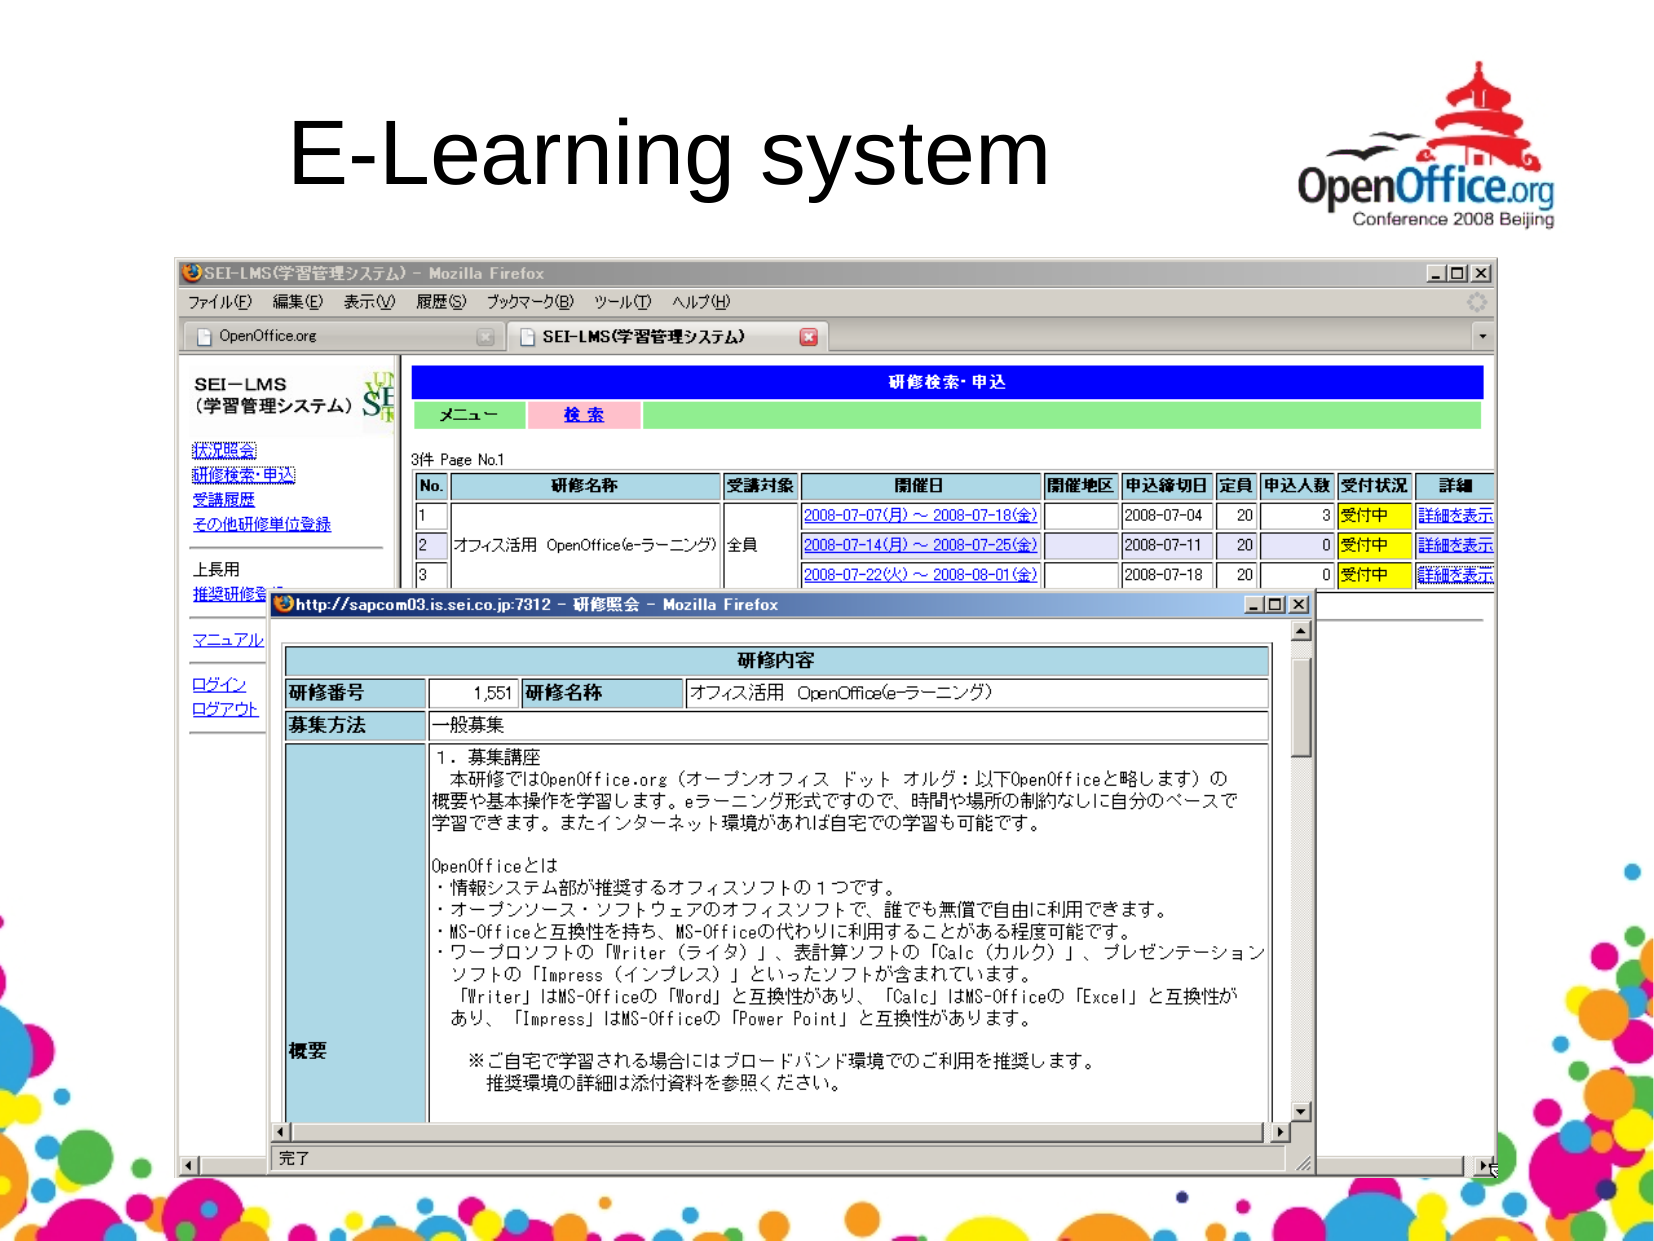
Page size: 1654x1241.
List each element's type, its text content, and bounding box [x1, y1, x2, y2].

picture [1285, 51, 1569, 250]
picture [0, 257, 1654, 1241]
title E-Learning system [82, 56, 1258, 250]
